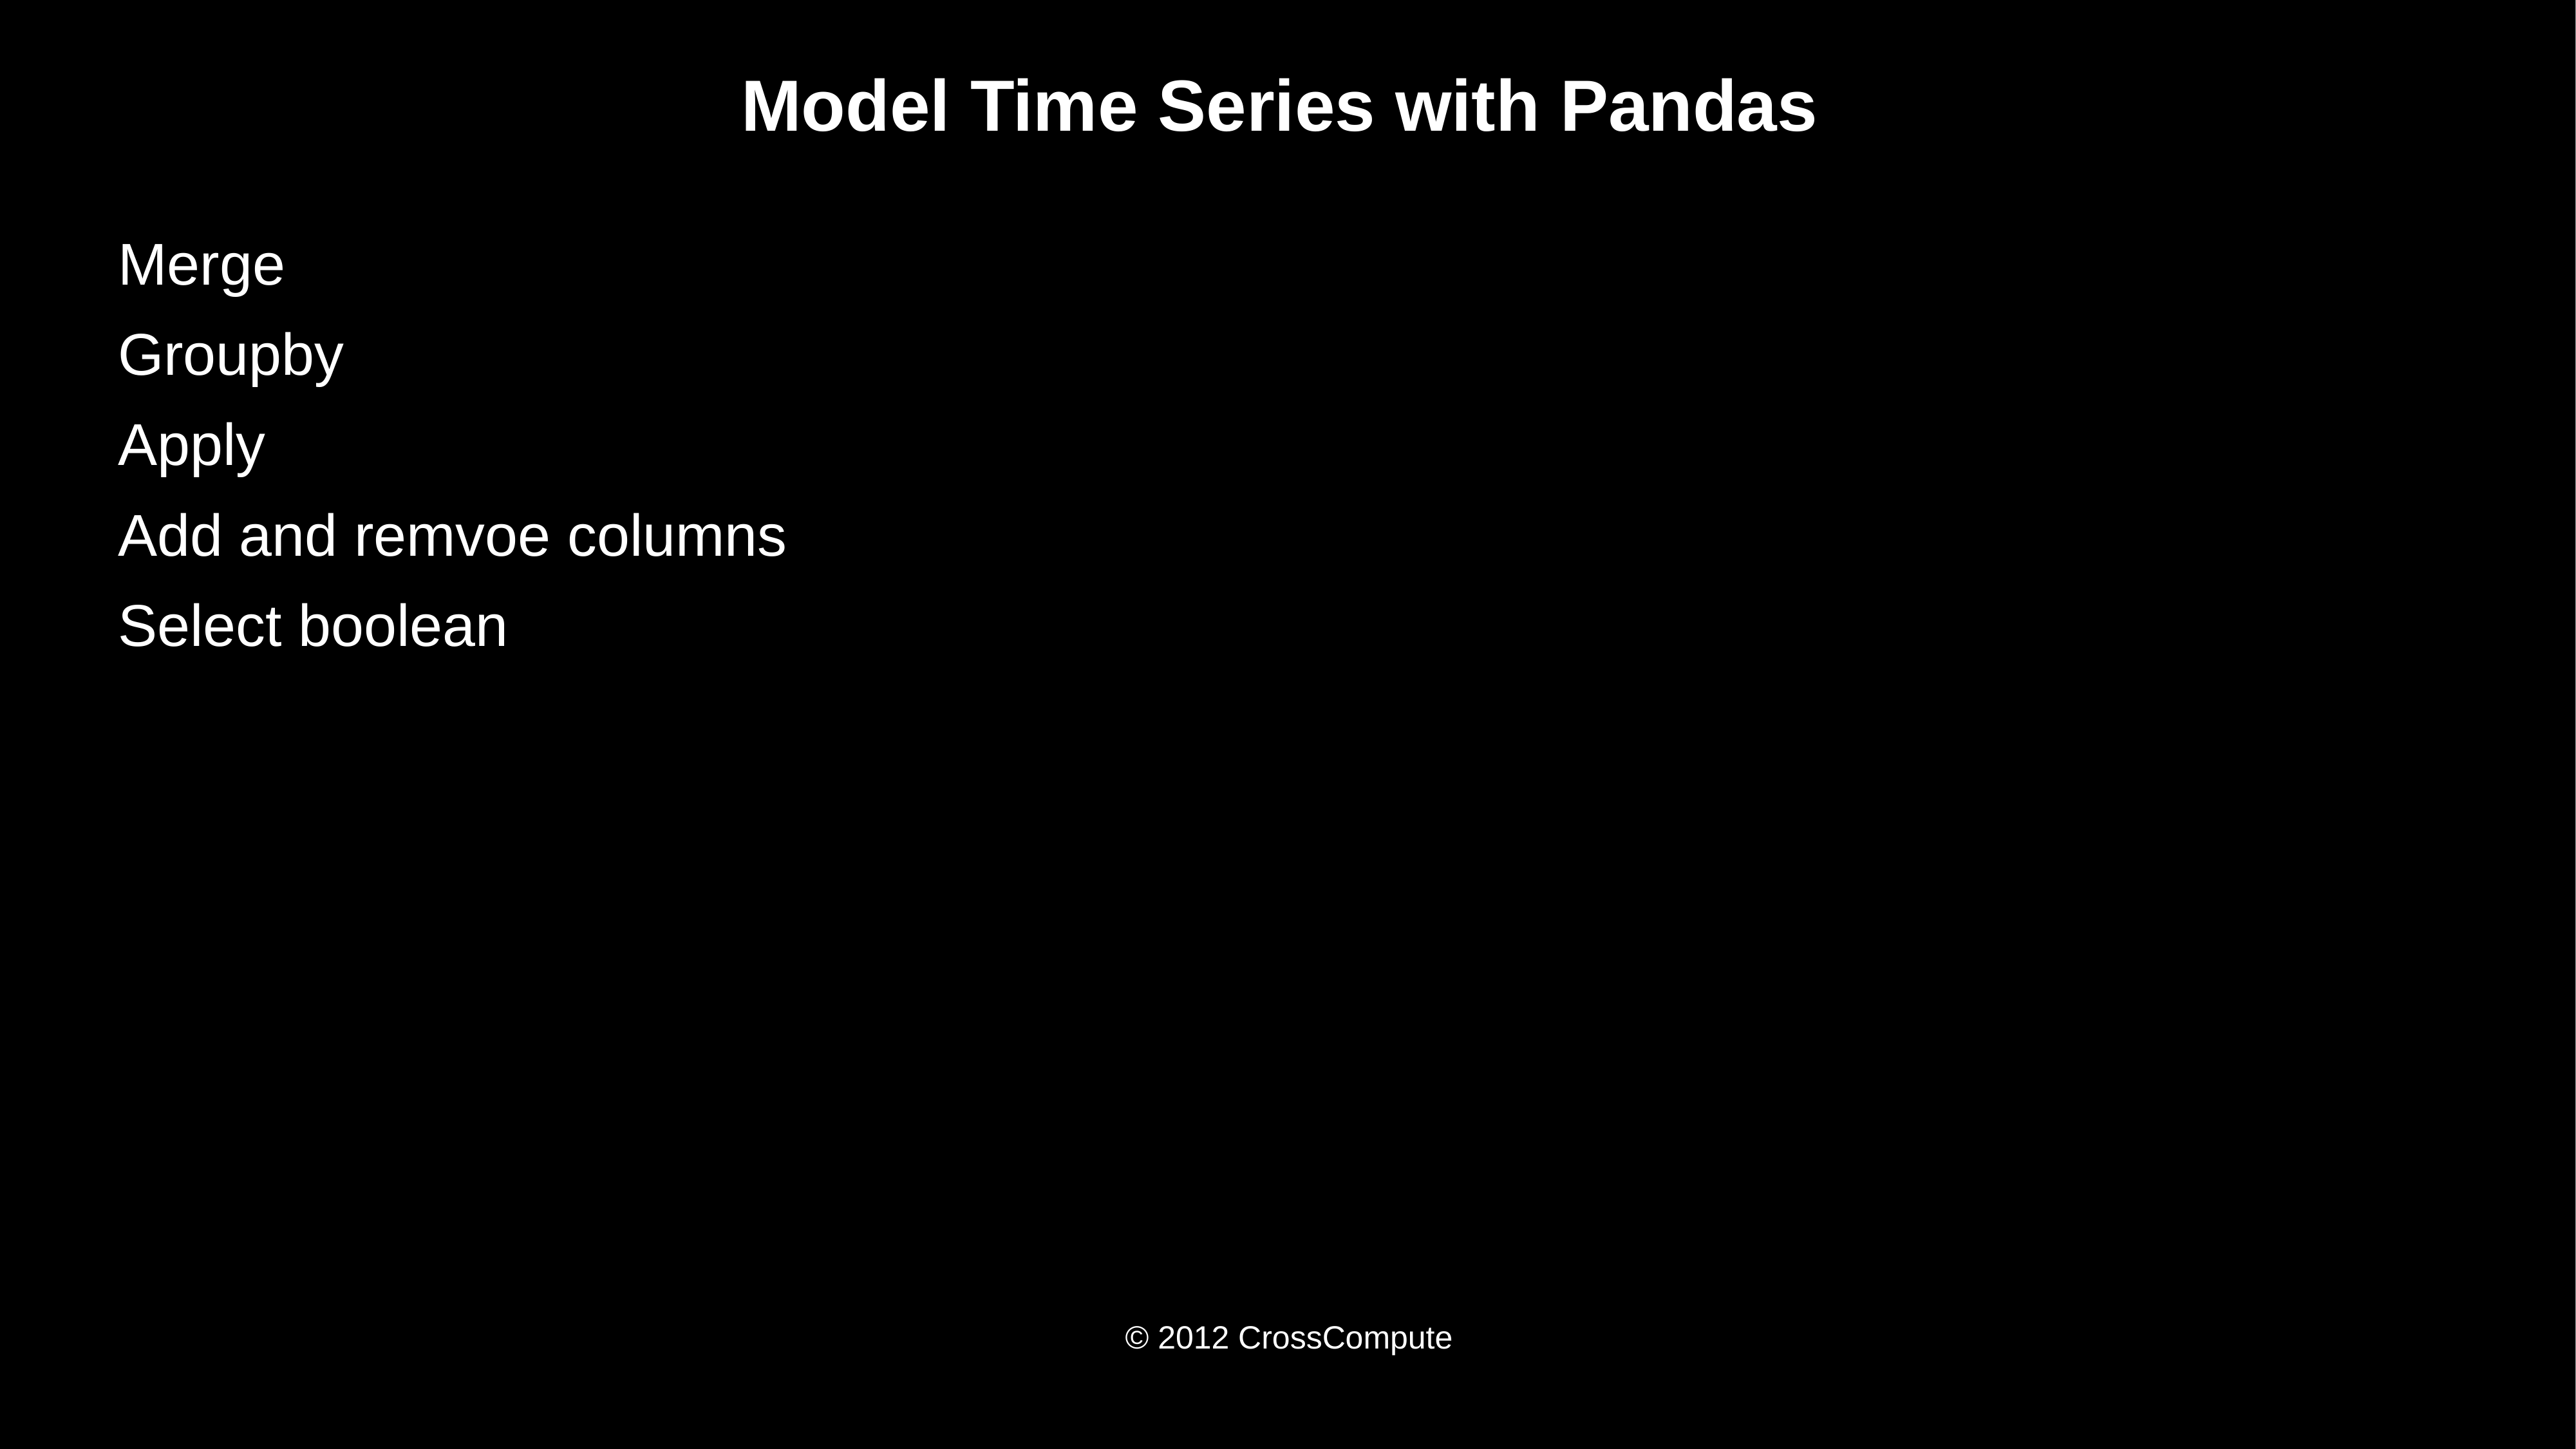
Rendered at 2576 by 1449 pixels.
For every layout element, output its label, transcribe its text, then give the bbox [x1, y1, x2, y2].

list Merge Groupby Apply Add and remvoe columns Select boolean [72, 231, 2488, 1073]
title Model Time Series with Pandas [72, 19, 2488, 193]
